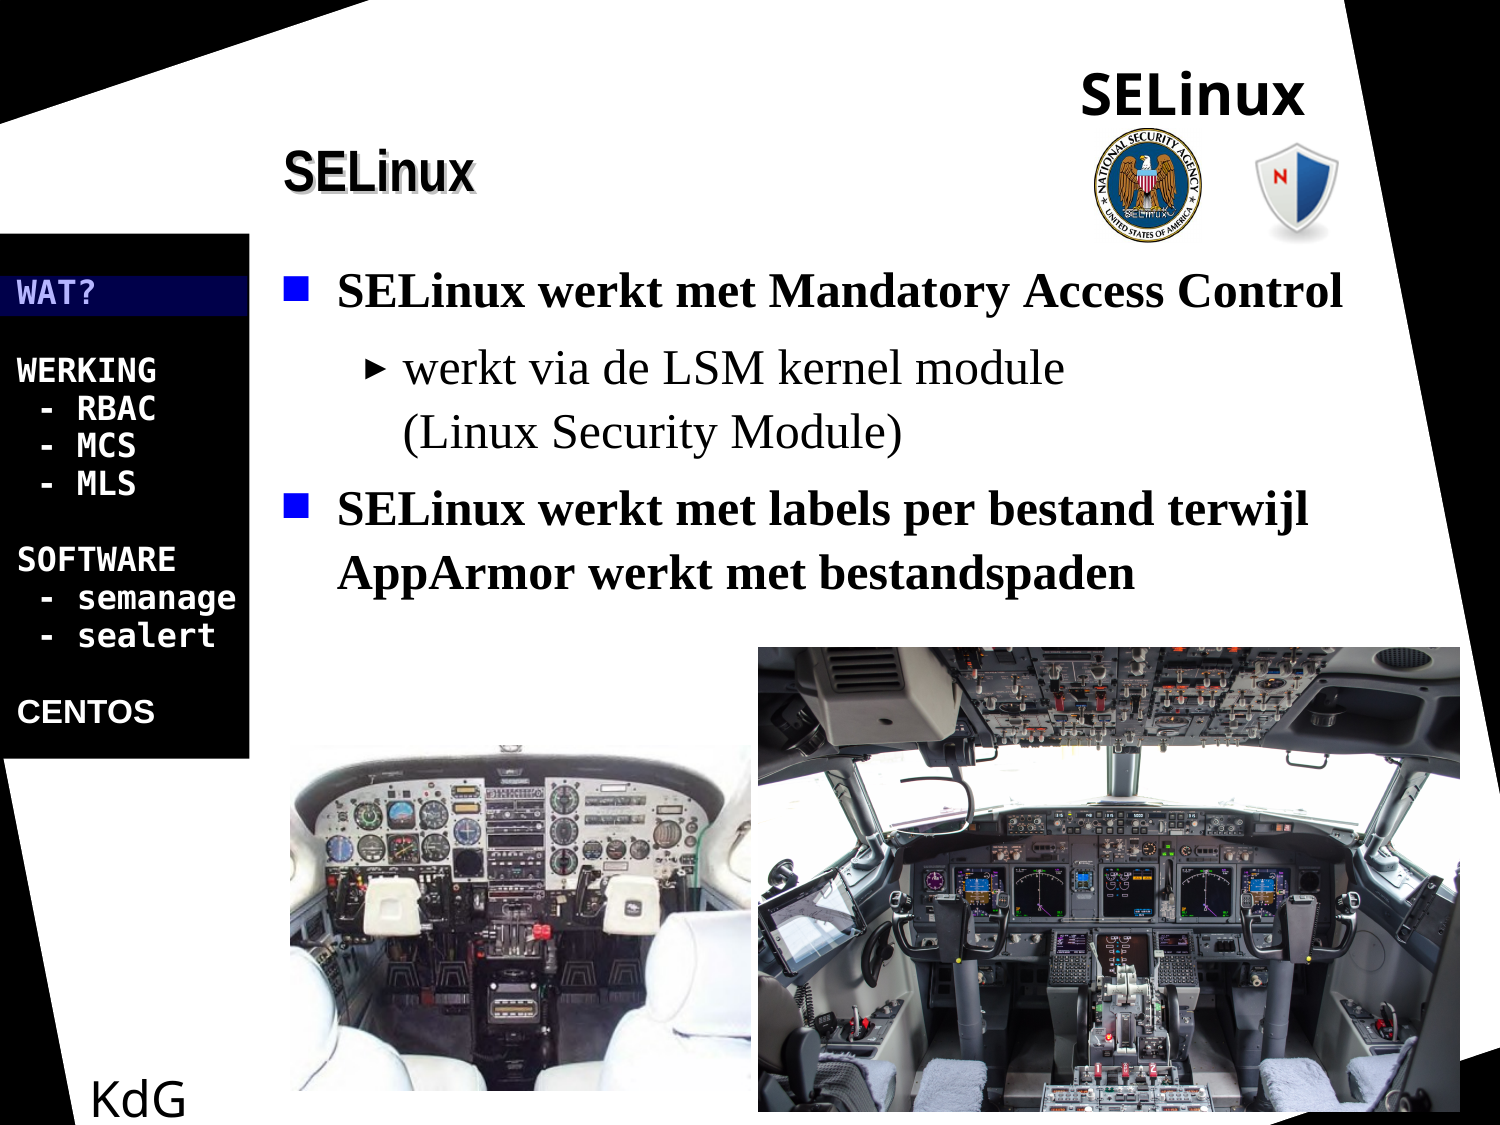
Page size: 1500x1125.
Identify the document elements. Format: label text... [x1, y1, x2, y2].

picture [758, 647, 1460, 1112]
list SELinux werkt met Mandatory Access Control werkt via de LSM kernel module (Linux Security Module) SELinux werkt met labels per bestand terwijl AppArmor werkt met bestandspaden [268, 246, 1468, 991]
picture [1094, 128, 1202, 243]
picture [290, 745, 751, 1091]
picture [1233, 126, 1360, 258]
text_box [0, 275, 248, 317]
title SELinux [268, 41, 1415, 246]
